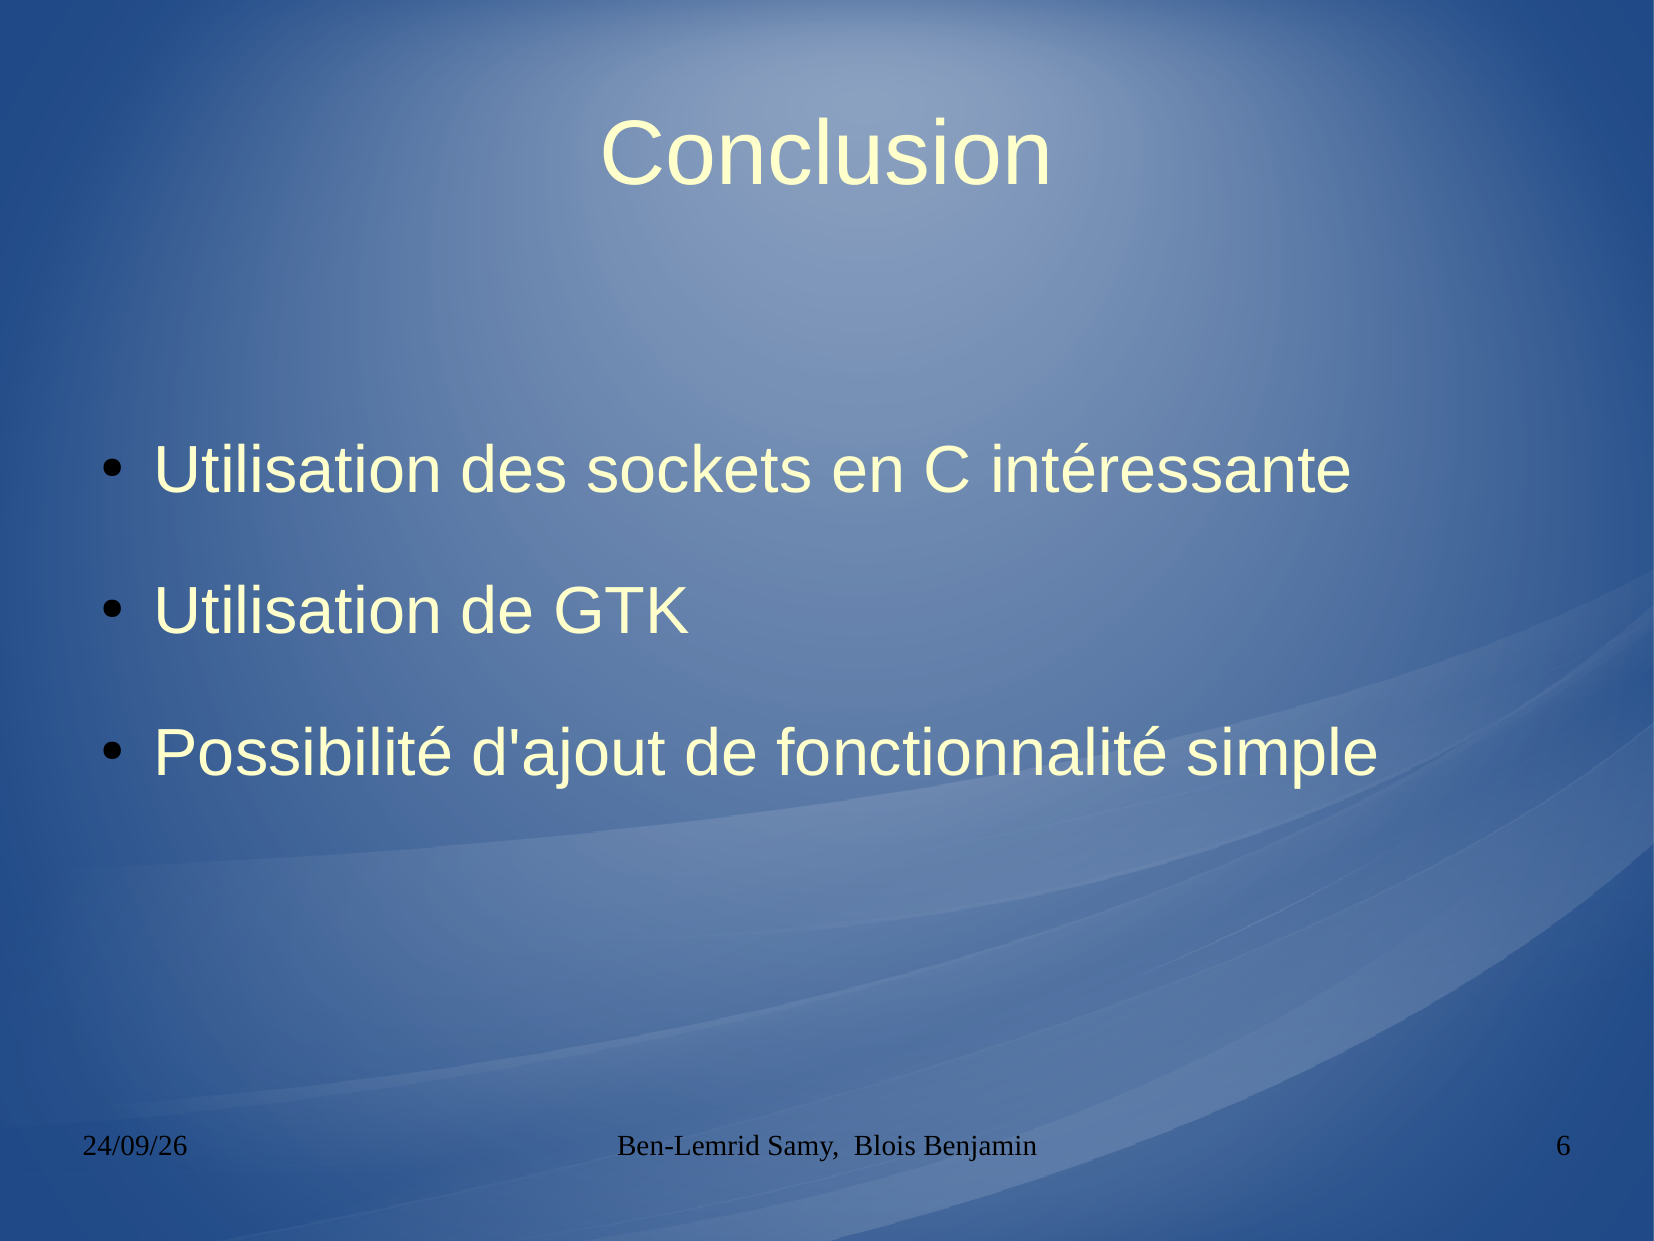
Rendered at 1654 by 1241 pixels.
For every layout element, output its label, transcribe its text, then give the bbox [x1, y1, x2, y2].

list Utilisation des sockets en C intéressante Utilisation de GTK Possibilité d'ajout de fonctionnalité simple [82, 290, 1571, 1109]
picture [0, 0, 1654, 1241]
title Conclusion [82, 49, 1571, 257]
